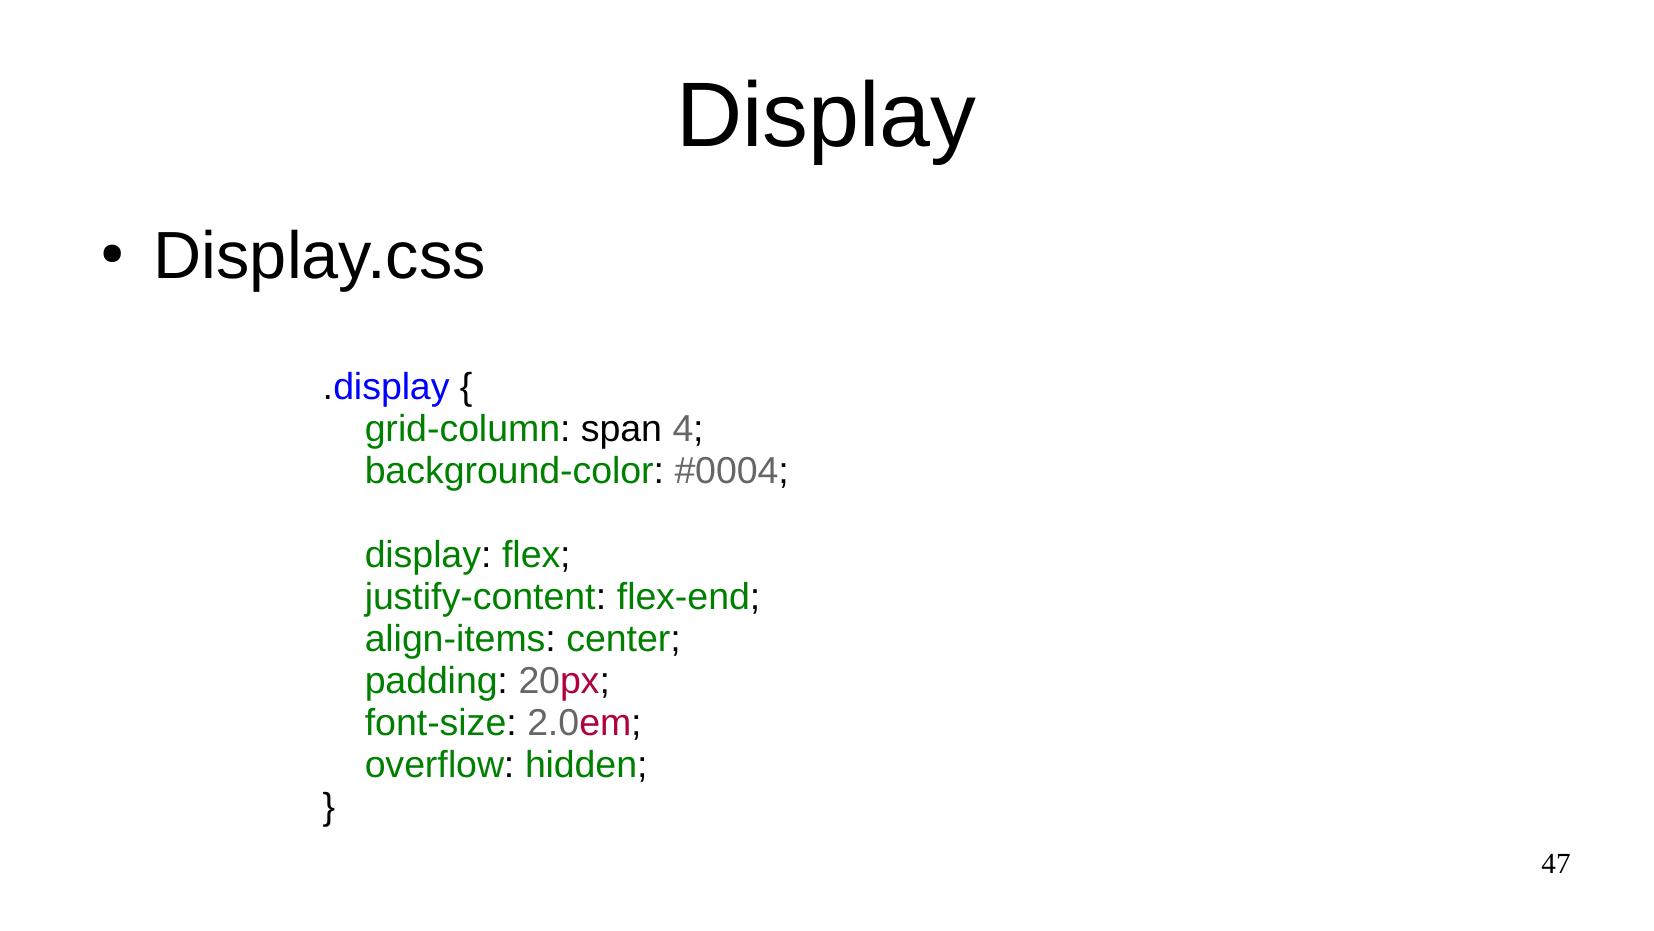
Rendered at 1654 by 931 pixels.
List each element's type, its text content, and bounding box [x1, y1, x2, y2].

title Display [82, 37, 1571, 193]
list Display.css [82, 217, 1571, 758]
text_box .display { grid-column: span 4; background-color: #0004; display: flex; justify-content: flex-end; align-items: center; padding: 20px; font-size: 2.0em; overflow: hidden; } [307, 357, 1334, 835]
